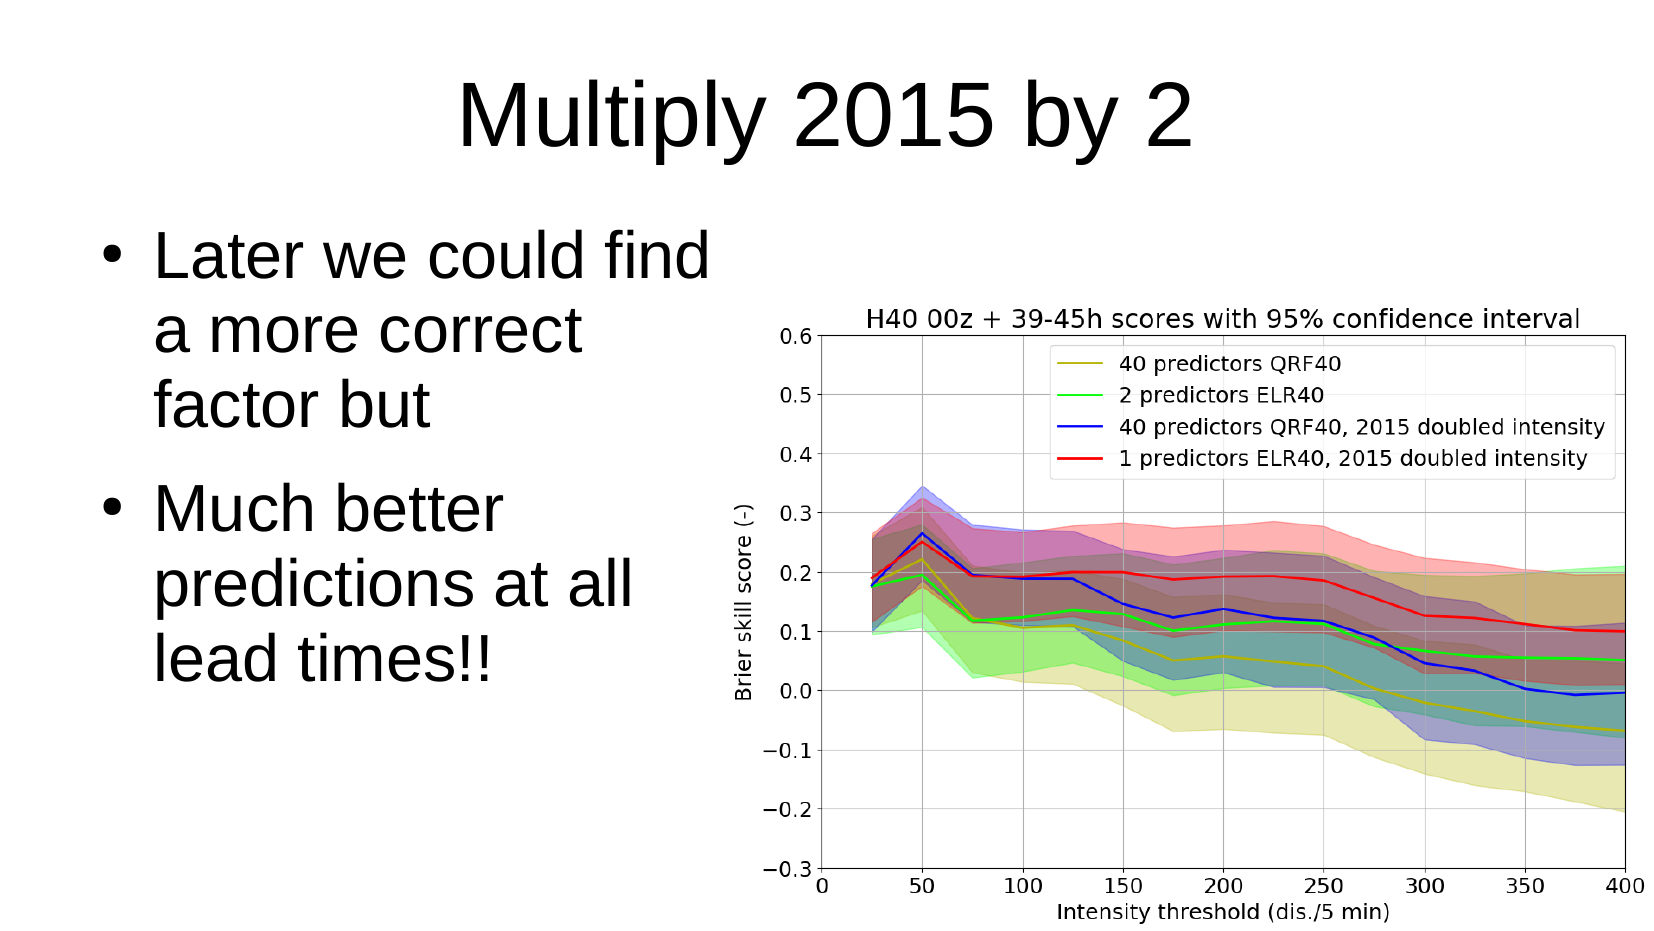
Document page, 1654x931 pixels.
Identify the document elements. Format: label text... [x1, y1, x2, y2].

picture [726, 299, 1654, 931]
list Later we could find a more correct factor but Much better predictions at all lead times!! [82, 217, 721, 856]
title Multiply 2015 by 2 [82, 37, 1571, 193]
